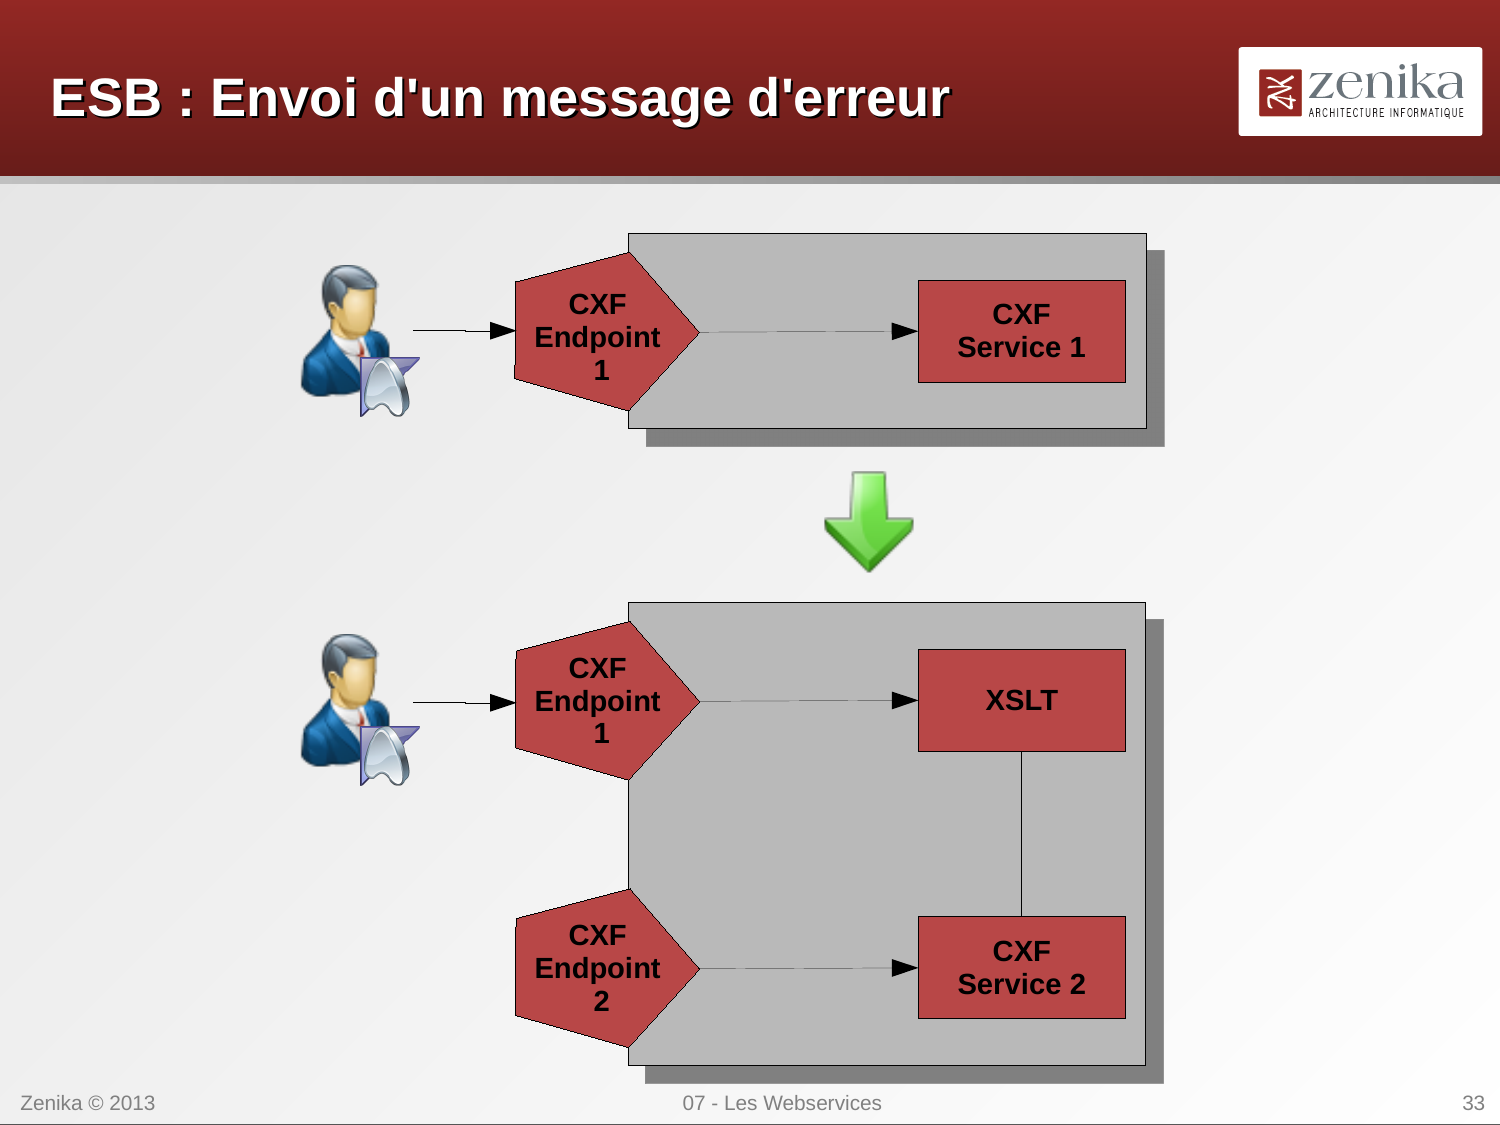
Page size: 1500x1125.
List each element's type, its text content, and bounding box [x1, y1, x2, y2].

text_box XSLT [918, 649, 1126, 752]
picture [802, 445, 937, 579]
text_box [514, 233, 1147, 428]
text_box CXF Endpoint 1 [519, 644, 676, 758]
text_box CXF Service 1 [918, 280, 1126, 383]
text_box CXF Endpoint 1 [519, 281, 676, 395]
picture [283, 265, 420, 417]
picture [1257, 58, 1464, 125]
title ESB : Envoi d'un message d'erreur [50, 15, 1206, 180]
picture [283, 634, 420, 786]
text_box CXF Endpoint 2 [519, 911, 676, 1025]
text_box [515, 917, 519, 1017]
text_box [542, 602, 1146, 1066]
text_box CXF Service 2 [918, 916, 1126, 1019]
text_box [515, 650, 519, 749]
